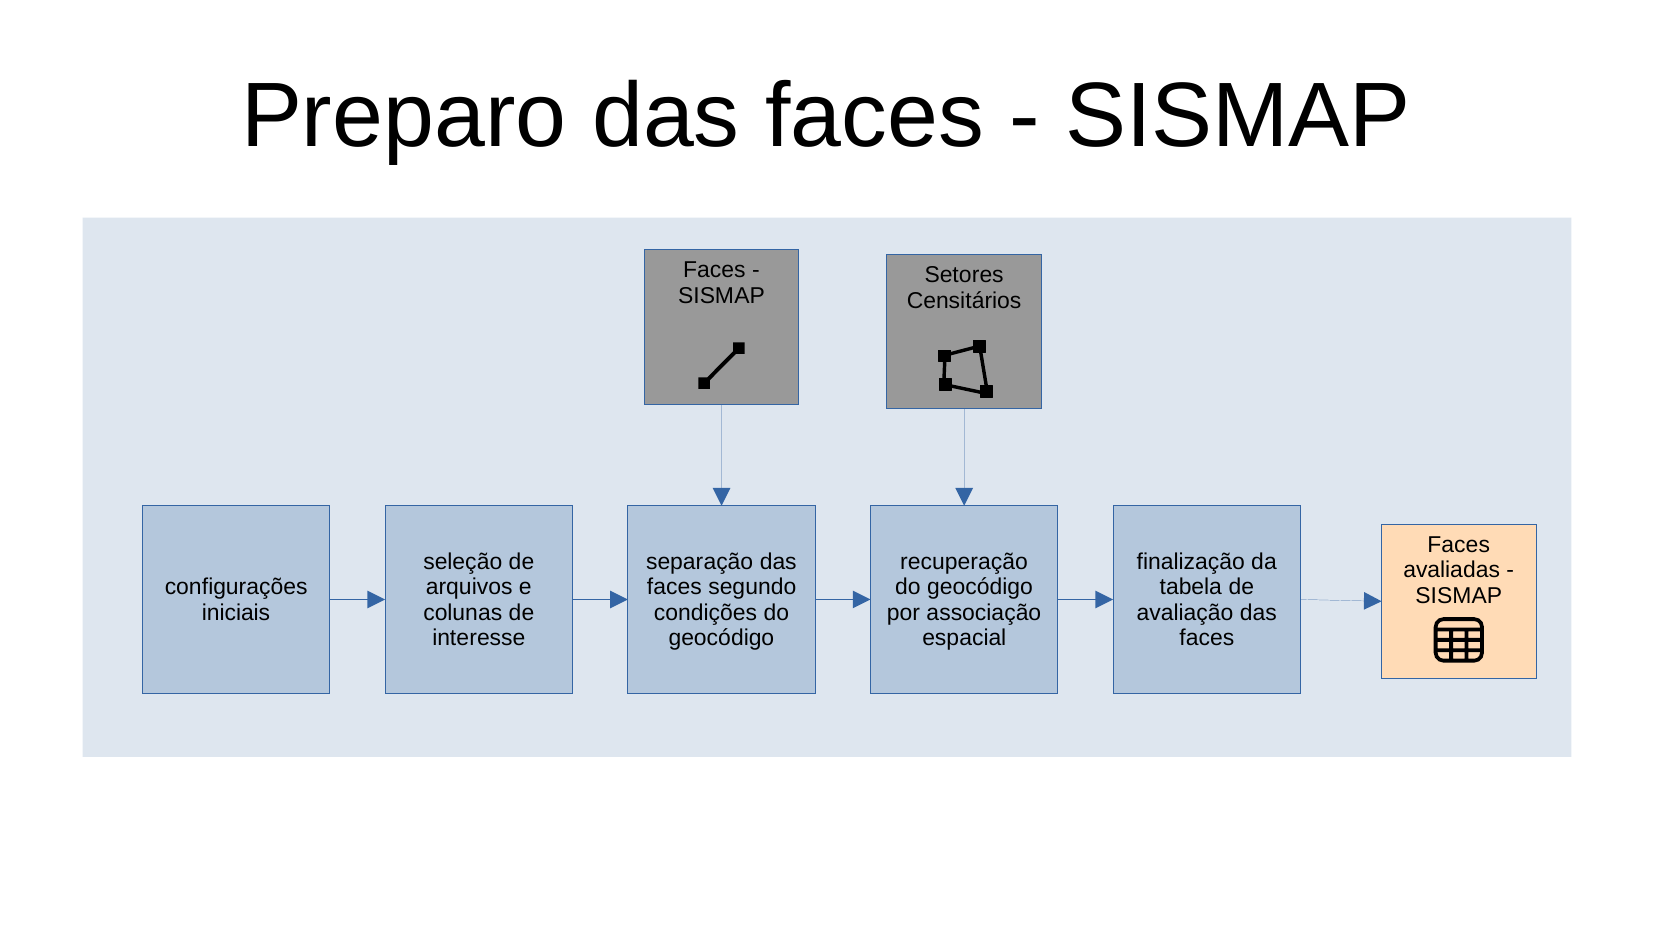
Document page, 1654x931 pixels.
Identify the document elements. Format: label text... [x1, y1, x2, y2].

picture [1427, 608, 1490, 679]
picture [933, 339, 996, 401]
text_box separação das faces segundo condições do geocódigo [627, 505, 816, 694]
title Preparo das faces - SISMAP [82, 0, 1571, 217]
text_box finalização da tabela de avaliação das faces [1113, 505, 1301, 694]
text_box Faces avaliadas - SISMAP [1381, 524, 1537, 679]
list [82, 217, 1572, 757]
text_box Faces - SISMAP [644, 249, 799, 405]
text_box configurações iniciais [142, 505, 330, 694]
text_box Setores Censitários [886, 254, 1042, 409]
text_box recuperação do geocódigo por associação espacial [870, 505, 1058, 694]
picture [690, 334, 753, 405]
text_box seleção de arquivos e colunas de interesse [385, 505, 573, 694]
